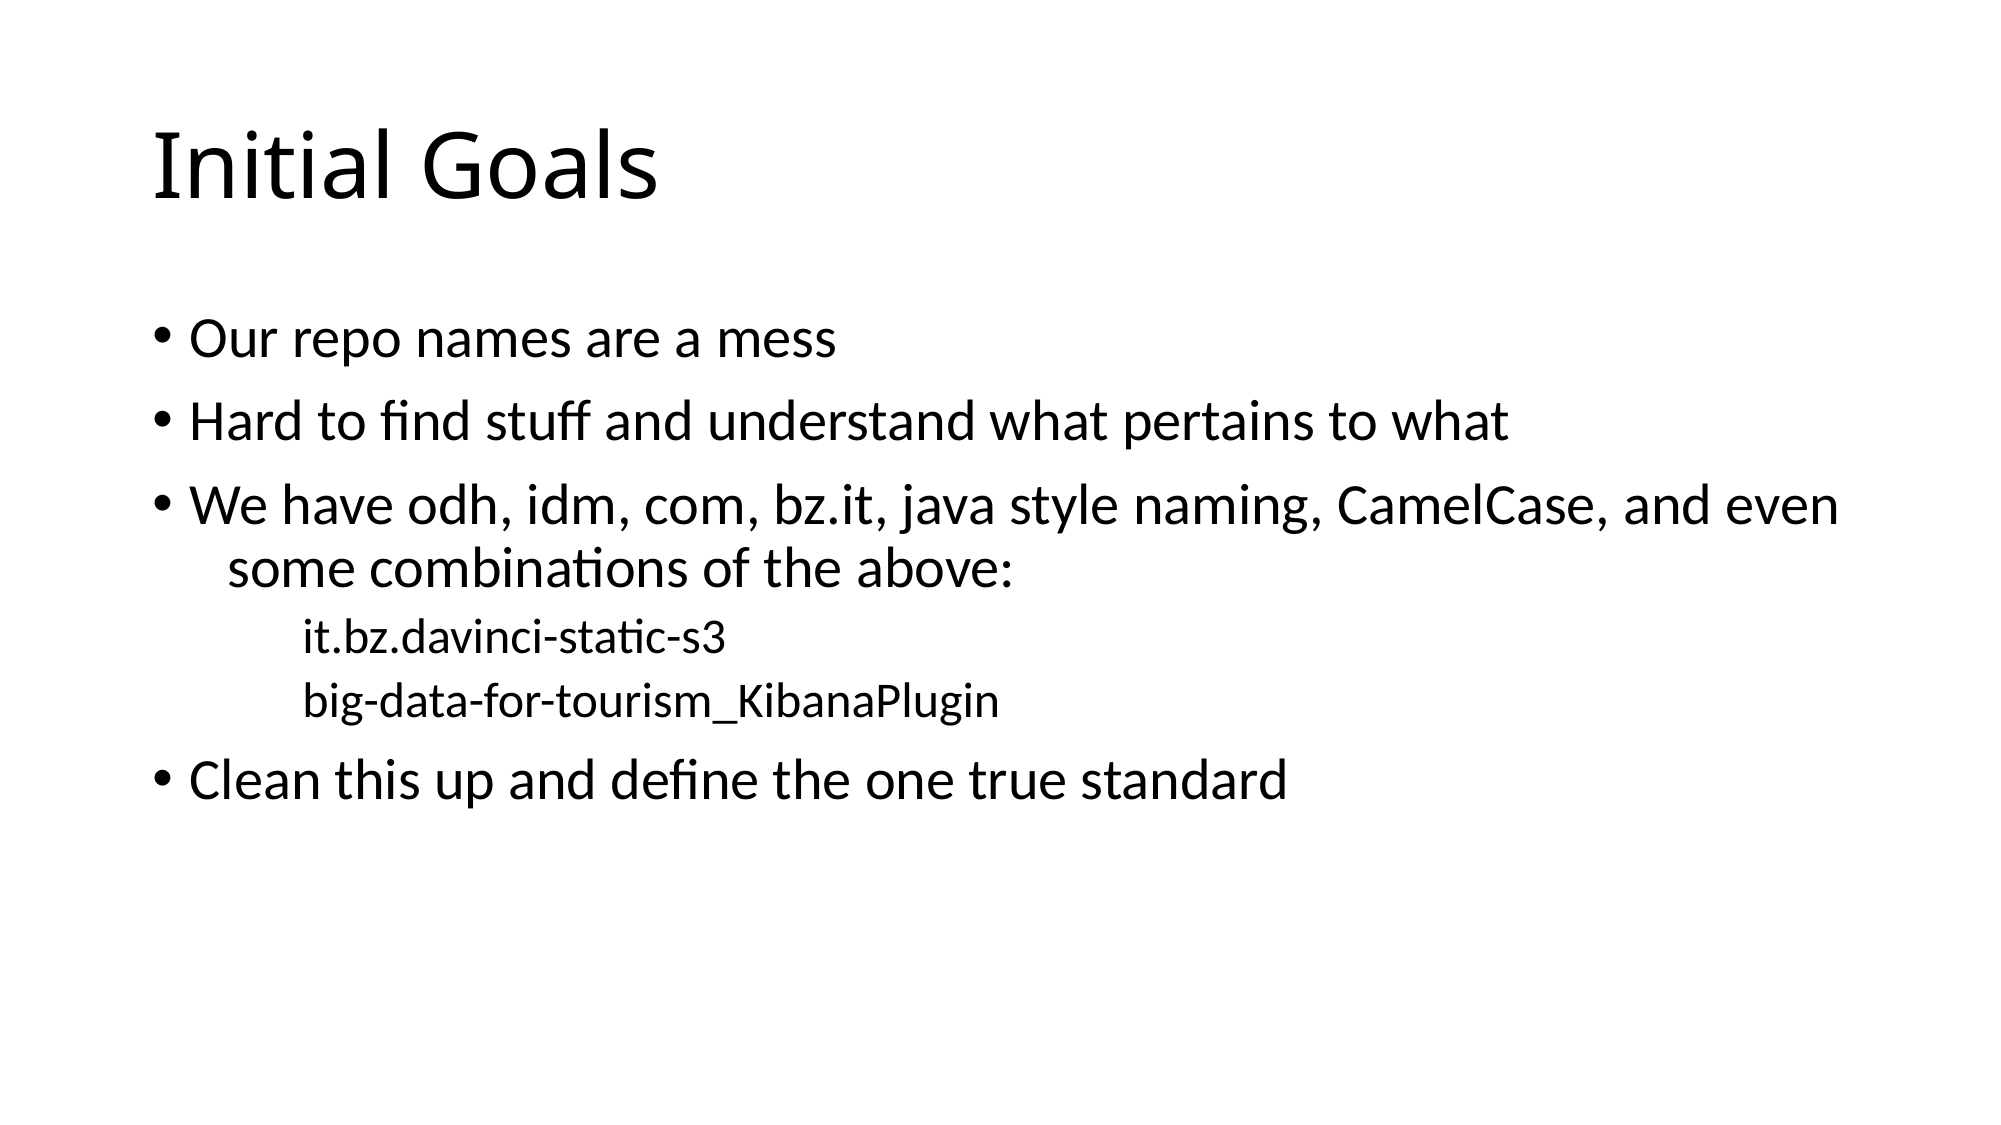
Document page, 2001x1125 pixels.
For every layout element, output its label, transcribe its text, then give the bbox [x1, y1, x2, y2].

title Initial Goals [137, 59, 1863, 278]
list Our repo names are a mess Hard to find stuff and understand what pertains to what We have odh, idm, com, bz.it, java style naming, CamelCase, and even some combinations of the above: it.bz.davinci-static-s3 big-data-for-tourism_KibanaPlugin Clean this up and define the one true standard [137, 299, 1863, 1014]
